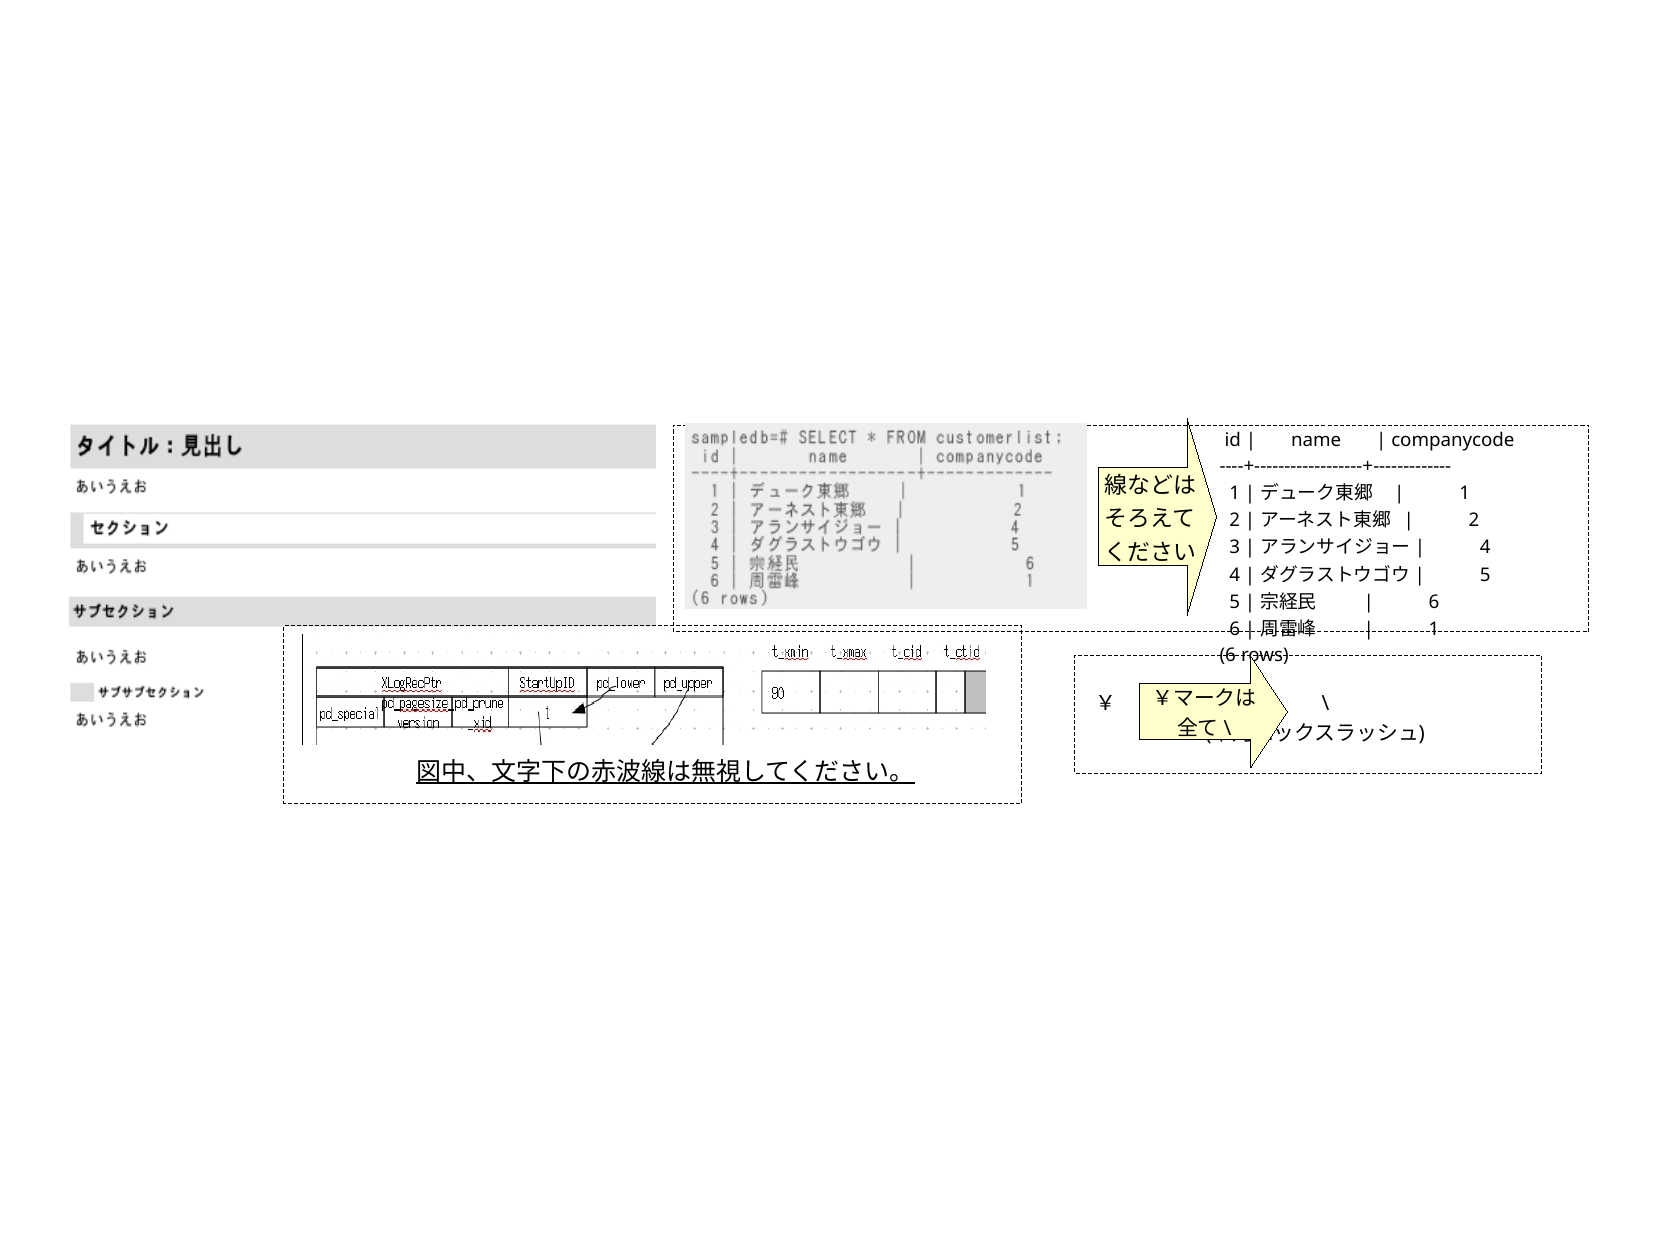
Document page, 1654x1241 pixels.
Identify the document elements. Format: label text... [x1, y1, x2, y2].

text_box [1577, 425, 1589, 632]
picture [60, 414, 986, 745]
text_box ￥マークは 全て \ [1139, 656, 1288, 768]
text_box ￥ \ (半角バックスラッシュ) [1263, 679, 1544, 750]
text_box ￥ \ (半角バックスラッシュ) [1080, 679, 1250, 750]
text_box 図中、文字下の赤波線は無視してください。 [401, 744, 932, 793]
picture [685, 423, 1087, 609]
text_box 線などは そろえて ください [1098, 418, 1204, 616]
text_box [1190, 425, 1204, 471]
text_box [673, 425, 1204, 632]
text_box id | name | companycode ----+------------------+------------- 1 | デューク東郷 | 1 2 | アーネスト東郷 | 2 3 | アランサイジョー | 4 4 | ダグラストウゴウ | 5 5 | 宗経民 | 6 6 | 周雷峰 | 1 (6 rows) [1204, 419, 1577, 714]
